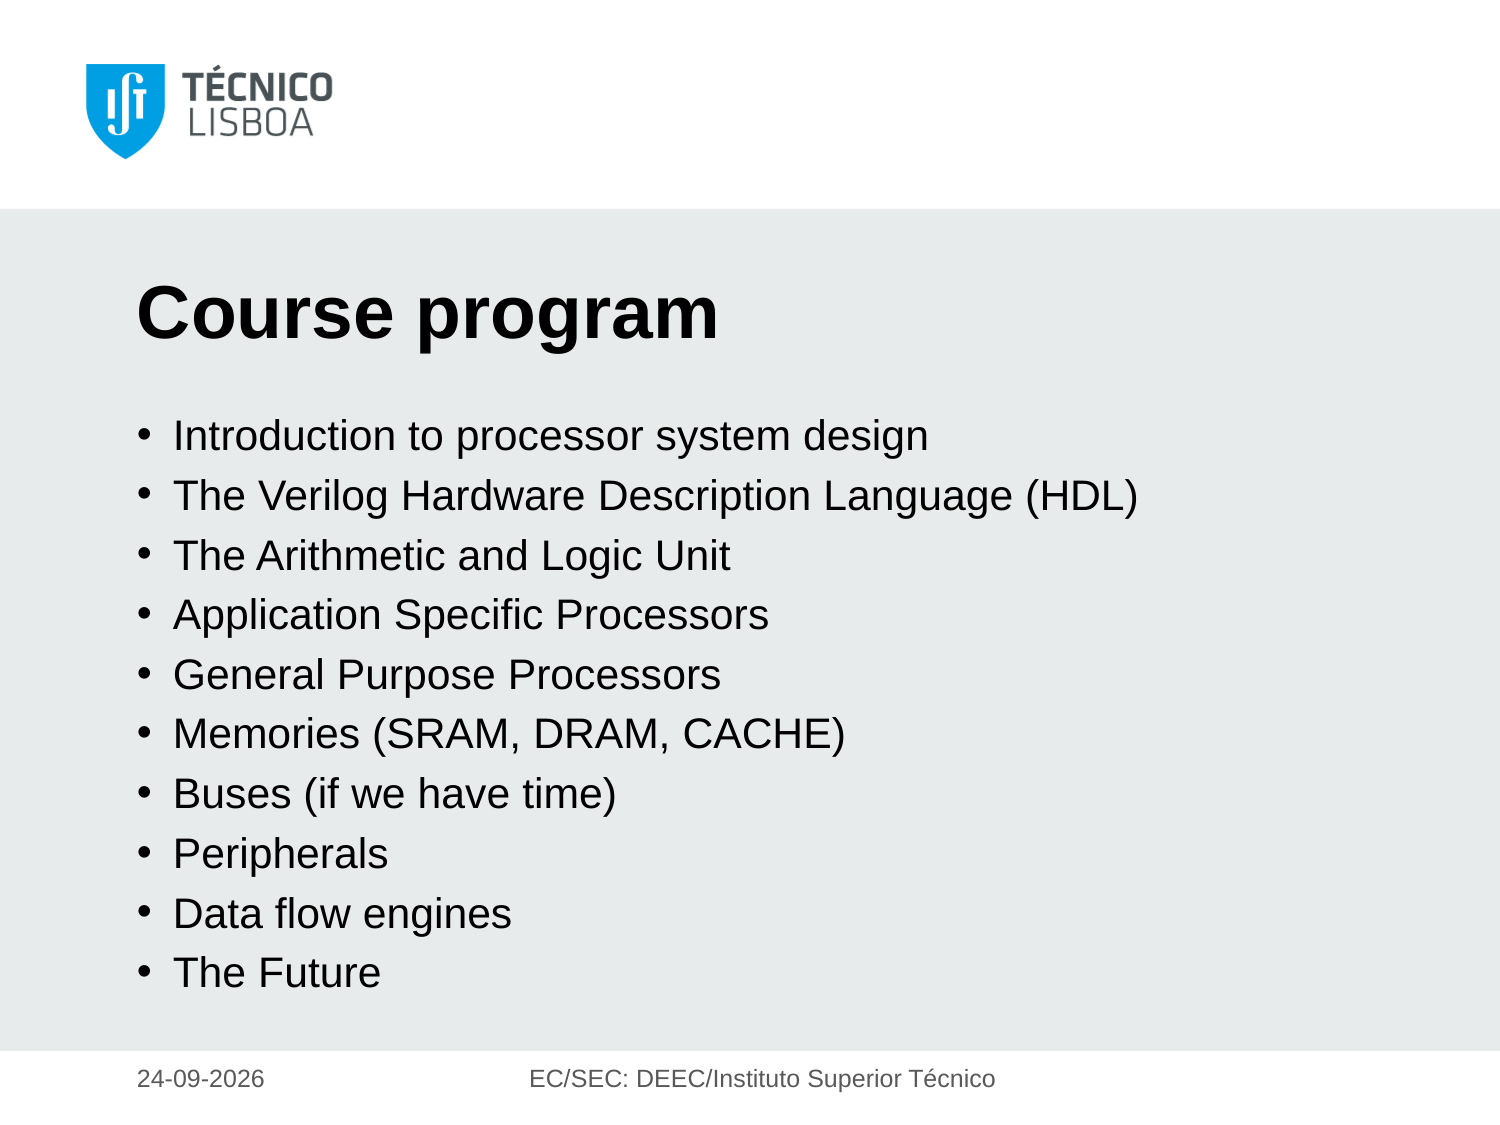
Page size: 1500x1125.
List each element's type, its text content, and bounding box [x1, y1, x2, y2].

list Introduction to processor system design The Verilog Hardware Description Language (HDL) The Arithmetic and Logic Unit Application Specific Processors General Purpose Processors Memories (SRAM, DRAM, CACHE) Buses (if we have time) Peripherals Data flow engines The Future [121, 400, 1378, 1005]
footer EC/SEC: DEEC/Instituto Superior Técnico [512, 1052, 1021, 1103]
title Course program [121, 237, 1378, 381]
slide_number 23-09-2019 [121, 1052, 425, 1103]
picture [0, 0, 1500, 1125]
